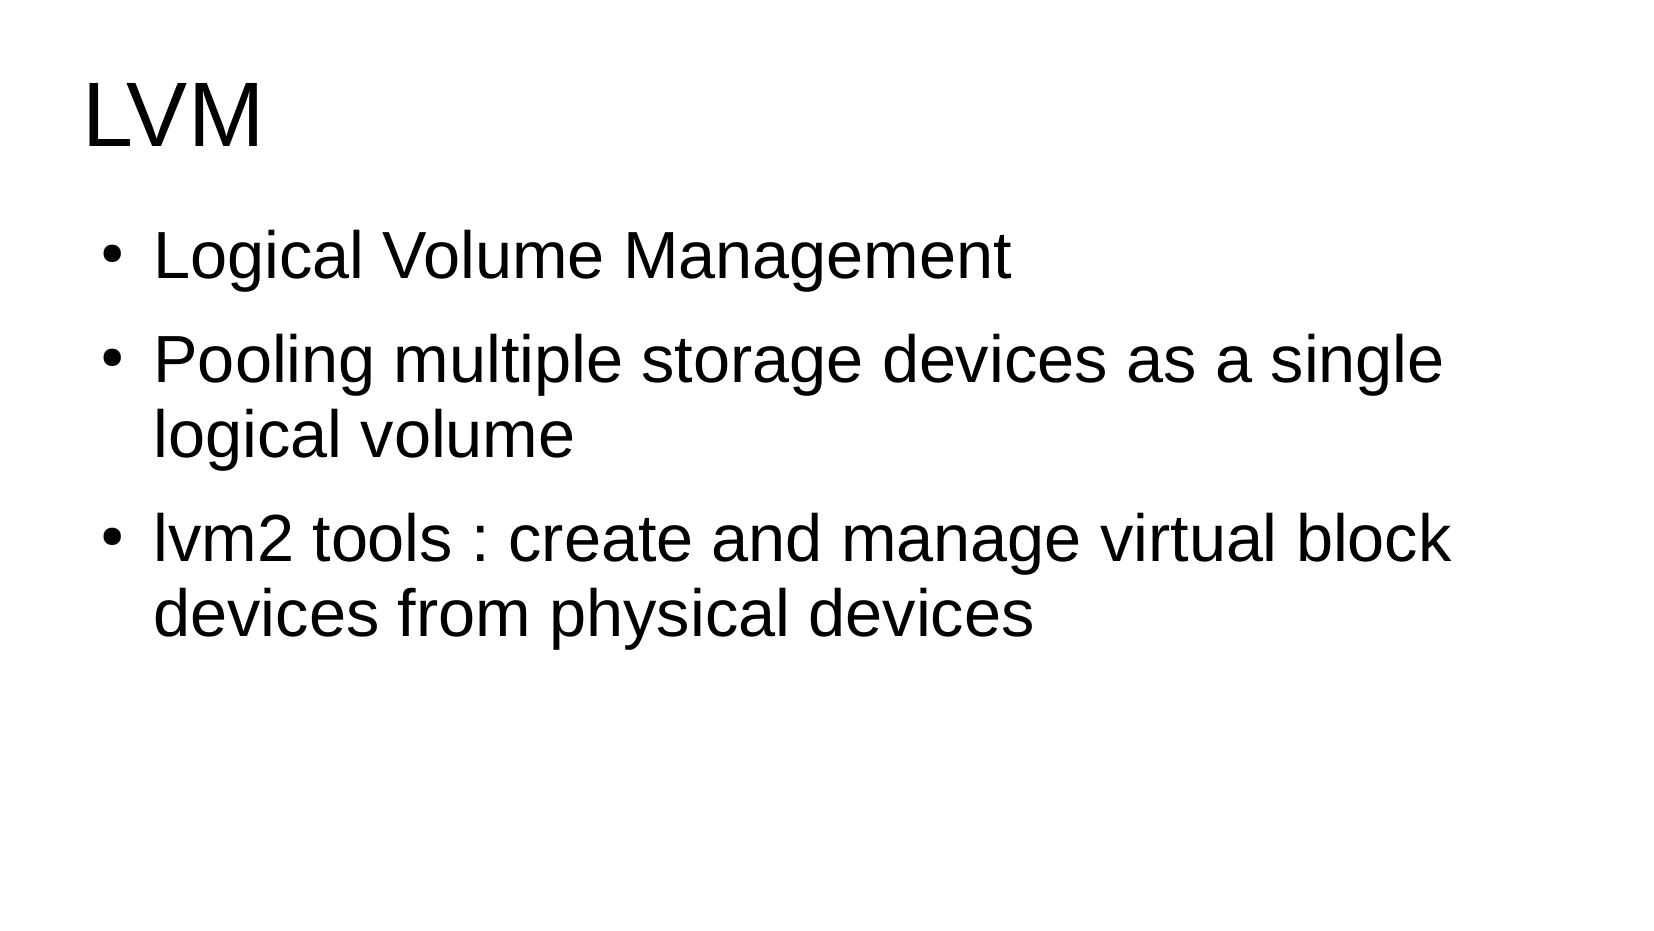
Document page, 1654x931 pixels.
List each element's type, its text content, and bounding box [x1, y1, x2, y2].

list Logical Volume Management Pooling multiple storage devices as a single logical volume lvm2 tools : create and manage virtual block devices from physical devices [82, 217, 1571, 758]
title LVM [82, 37, 1571, 193]
